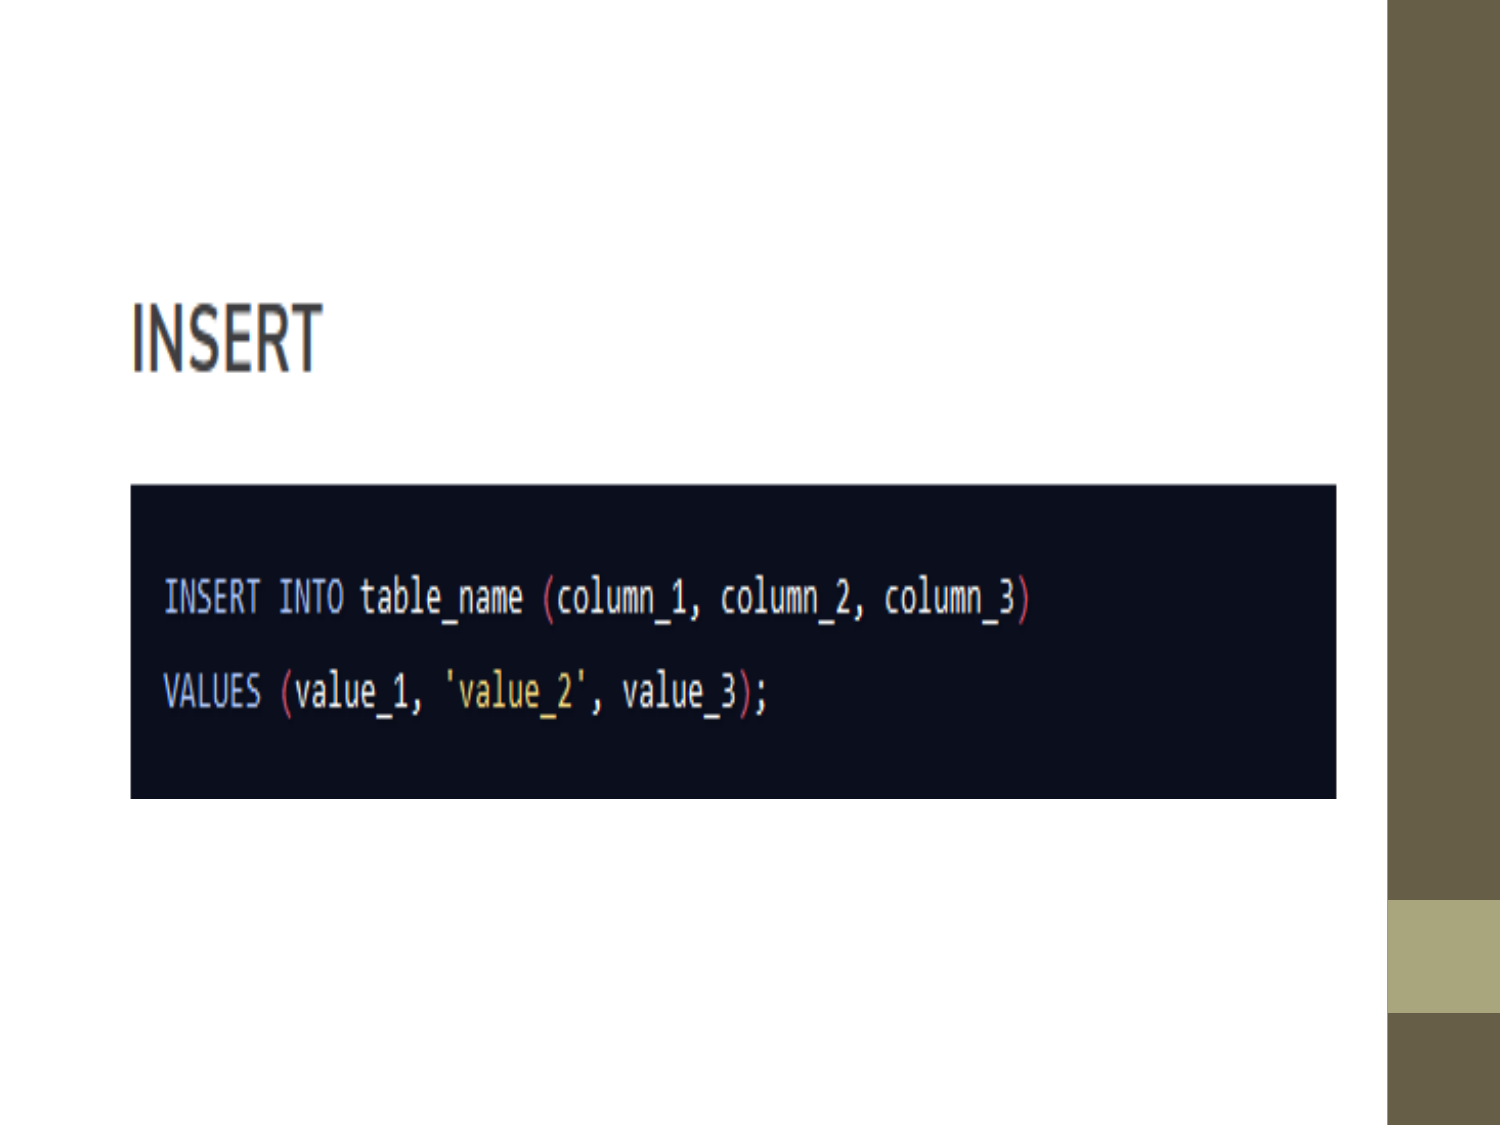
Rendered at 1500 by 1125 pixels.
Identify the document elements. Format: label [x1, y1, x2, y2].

picture [123, 290, 1341, 799]
